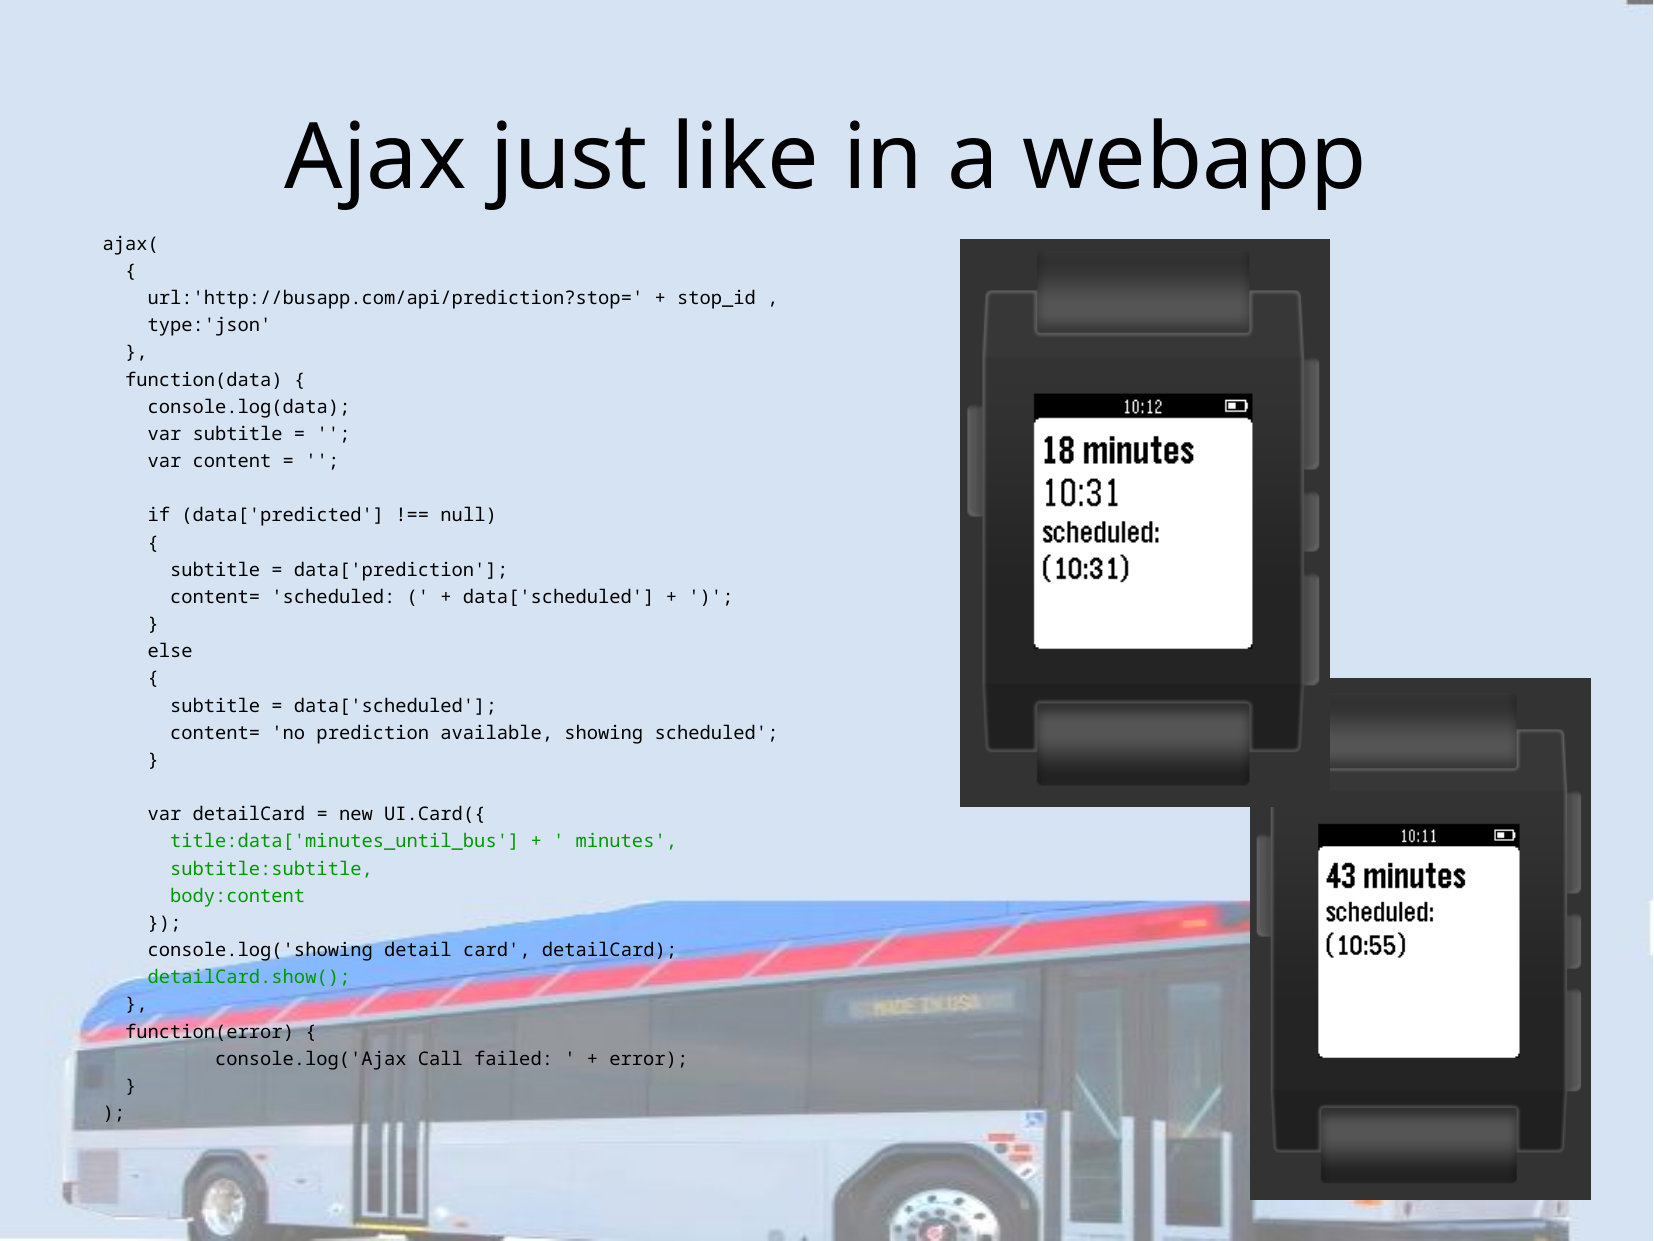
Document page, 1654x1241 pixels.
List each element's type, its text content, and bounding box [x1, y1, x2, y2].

picture [0, 0, 1654, 1241]
title Ajax just like in a webapp [82, 49, 1571, 230]
list ajax( { url:'http://busapp.com/api/prediction?stop=' + stop_id , type:'json' }, function(data) { console.log(data); var subtitle = ''; var content = ''; if (data['predicted'] !== null) { subtitle = data['prediction']; content= 'scheduled: (' + data['scheduled'] + ')'; } else { subtitle = data['scheduled']; content= 'no prediction available, showing scheduled'; } var detailCard = new UI.Card({ title:data['minutes_until_bus'] + ' minutes', subtitle:subtitle, body:content }); console.log('showing detail card', detailCard); detailCard.show(); }, function(error) { console.log('Ajax Call failed: ' + error); } ); [82, 230, 1571, 1141]
